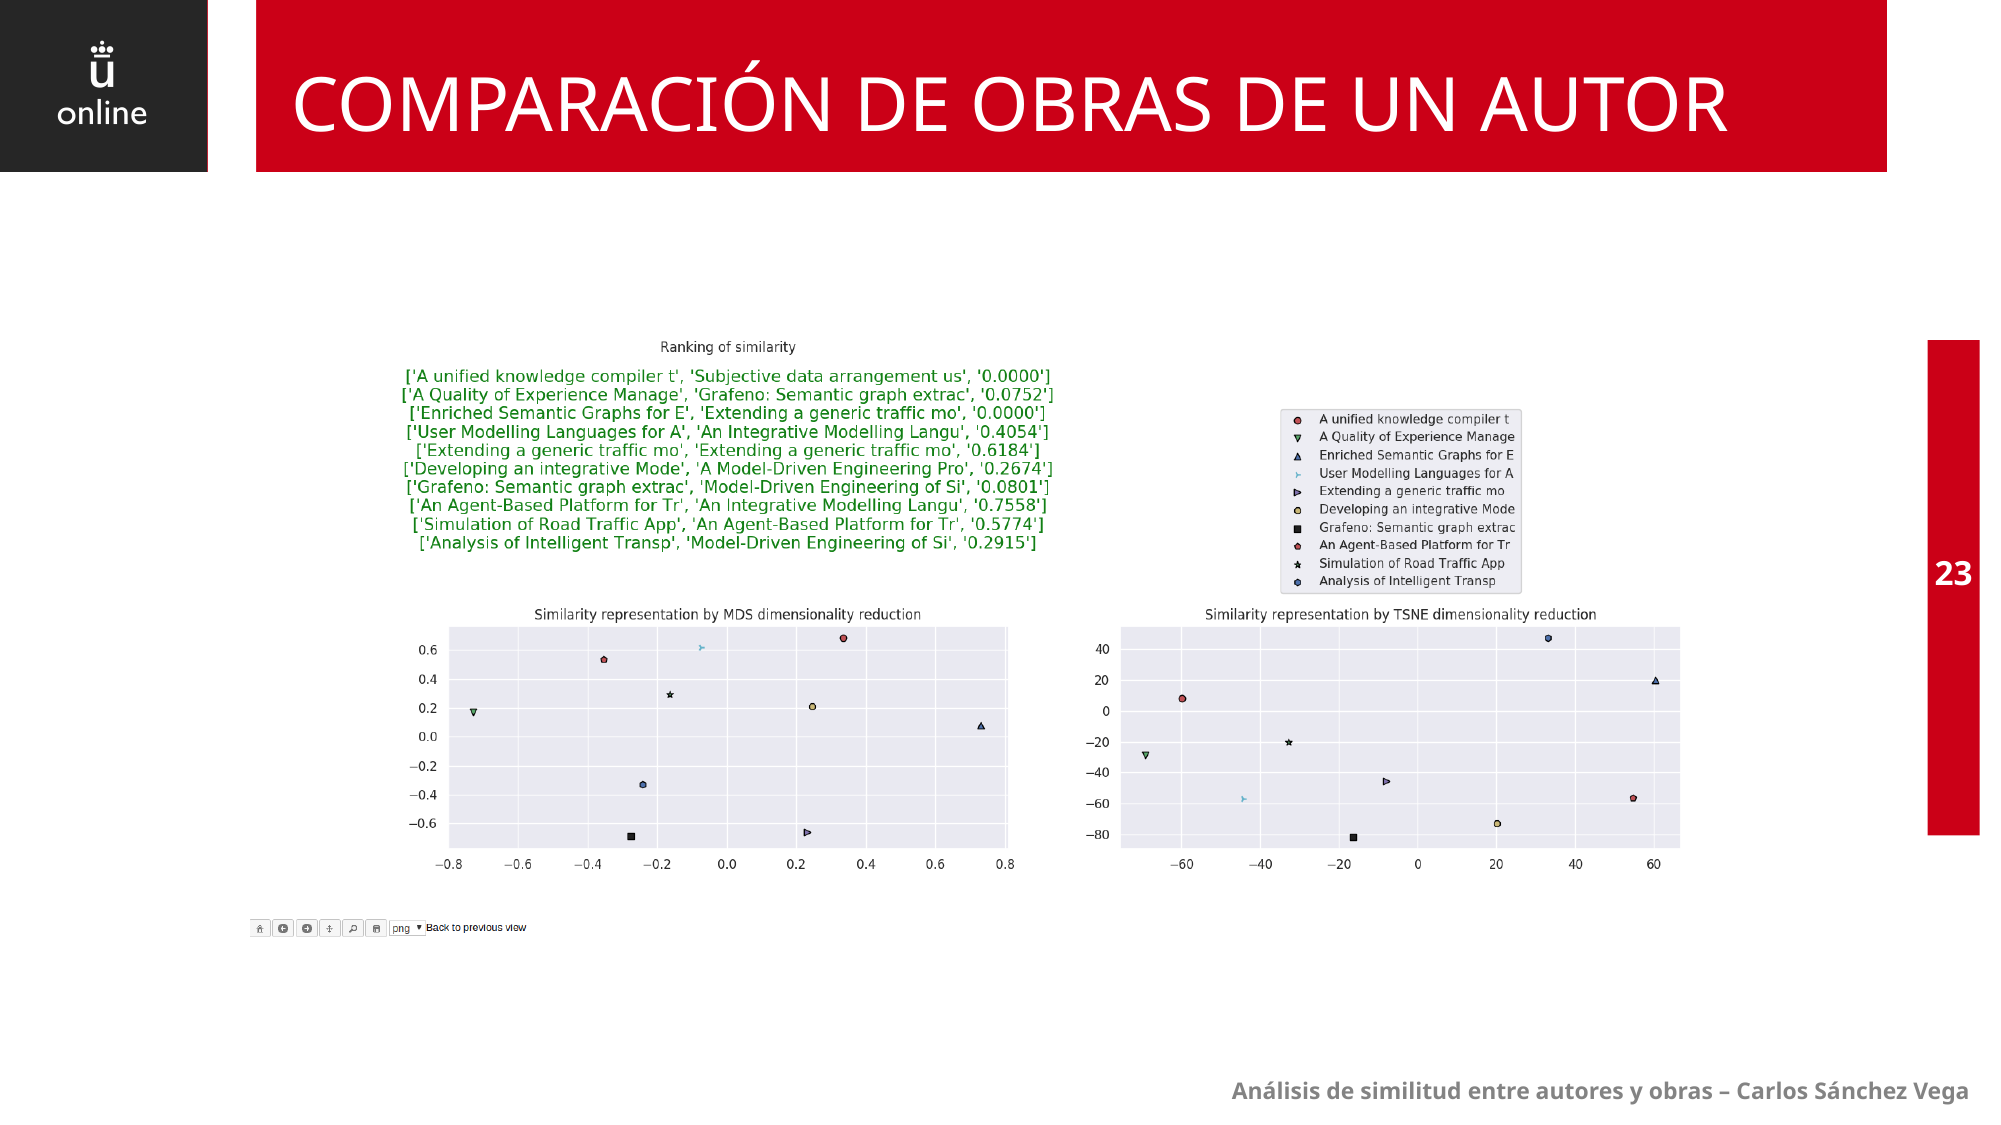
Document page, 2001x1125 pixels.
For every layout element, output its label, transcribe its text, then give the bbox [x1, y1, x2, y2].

picture [250, 287, 1701, 940]
title COMPARACIÓN DE OBRAS DE UN AUTOR [276, 20, 1831, 154]
slide_number <número> [1898, 544, 2000, 605]
footer Análisis de similitud entre autores y obras – Carlos Sánchez Vega [671, 1060, 1986, 1121]
picture [40, 26, 164, 150]
